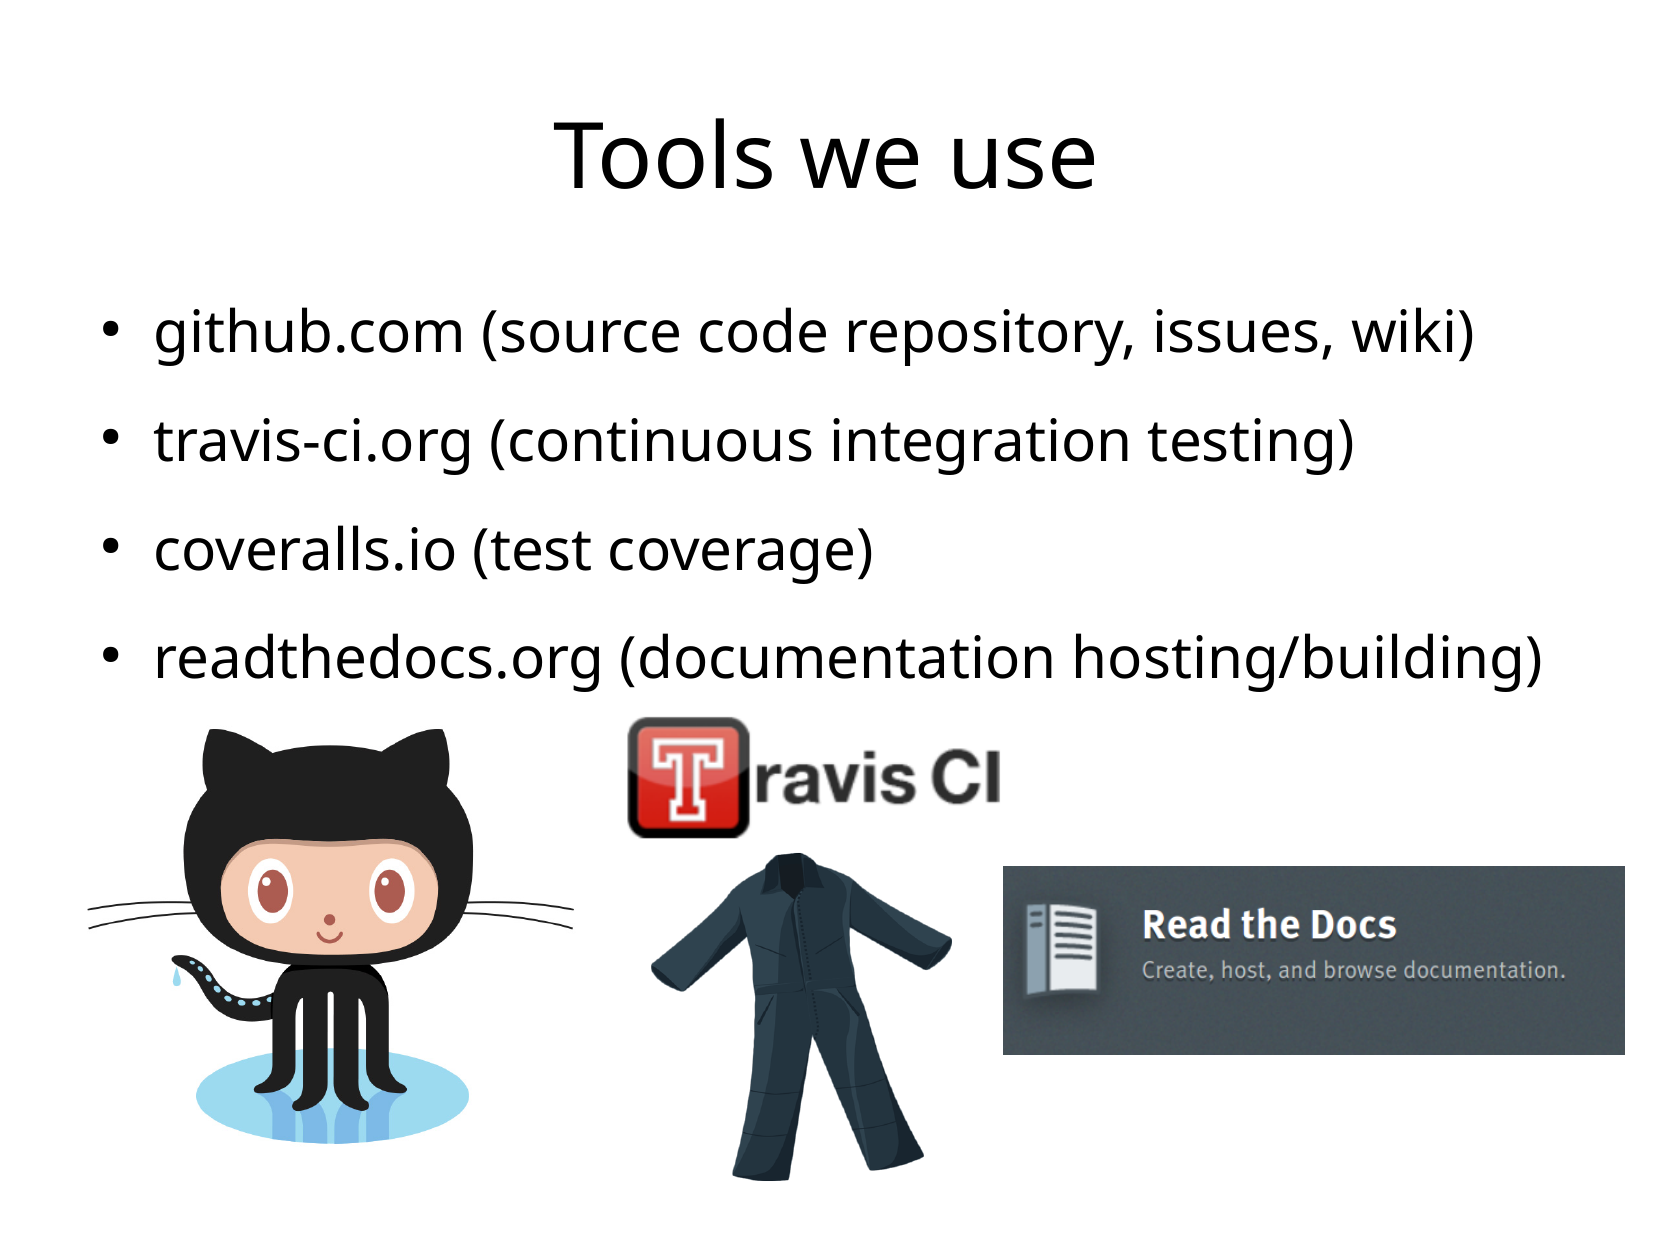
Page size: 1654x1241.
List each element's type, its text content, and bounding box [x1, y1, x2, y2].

list github.com (source code repository, issues, wiki) travis-ci.org (continuous integration testing) coveralls.io (test coverage) readthedocs.org (documentation hosting/building) [82, 290, 1571, 1010]
picture [71, 720, 591, 1152]
picture [620, 708, 1011, 1182]
title Tools we use [82, 49, 1571, 257]
picture [1003, 866, 1625, 1055]
